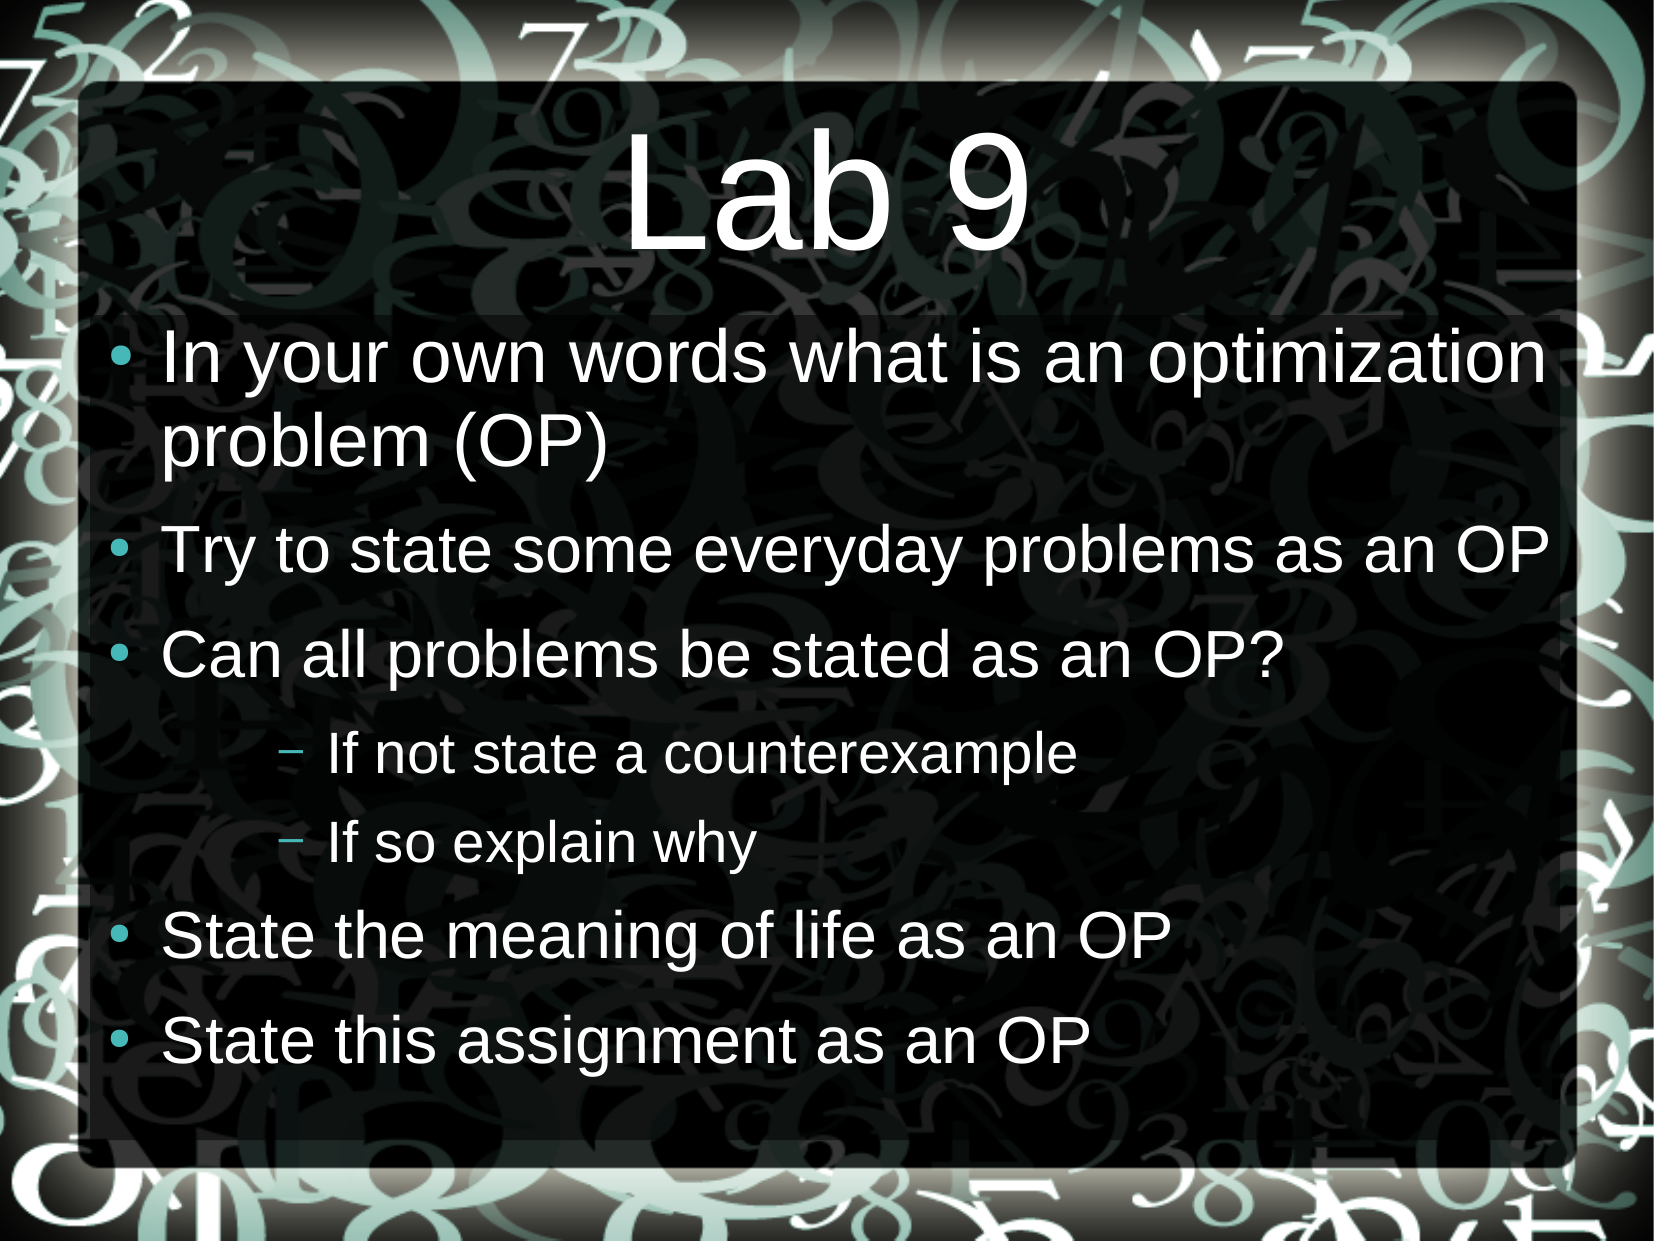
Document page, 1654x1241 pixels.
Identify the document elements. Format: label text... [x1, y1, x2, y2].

list In your own words what is an optimization problem (OP) Try to state some everyday problems as an OP Can all problems be stated as an OP? If not state a counterexample If so explain why State the meaning of life as an OP State this assignment as an OP [90, 315, 1561, 1141]
title Lab 9 [82, 88, 1571, 296]
picture [0, 0, 1654, 1241]
